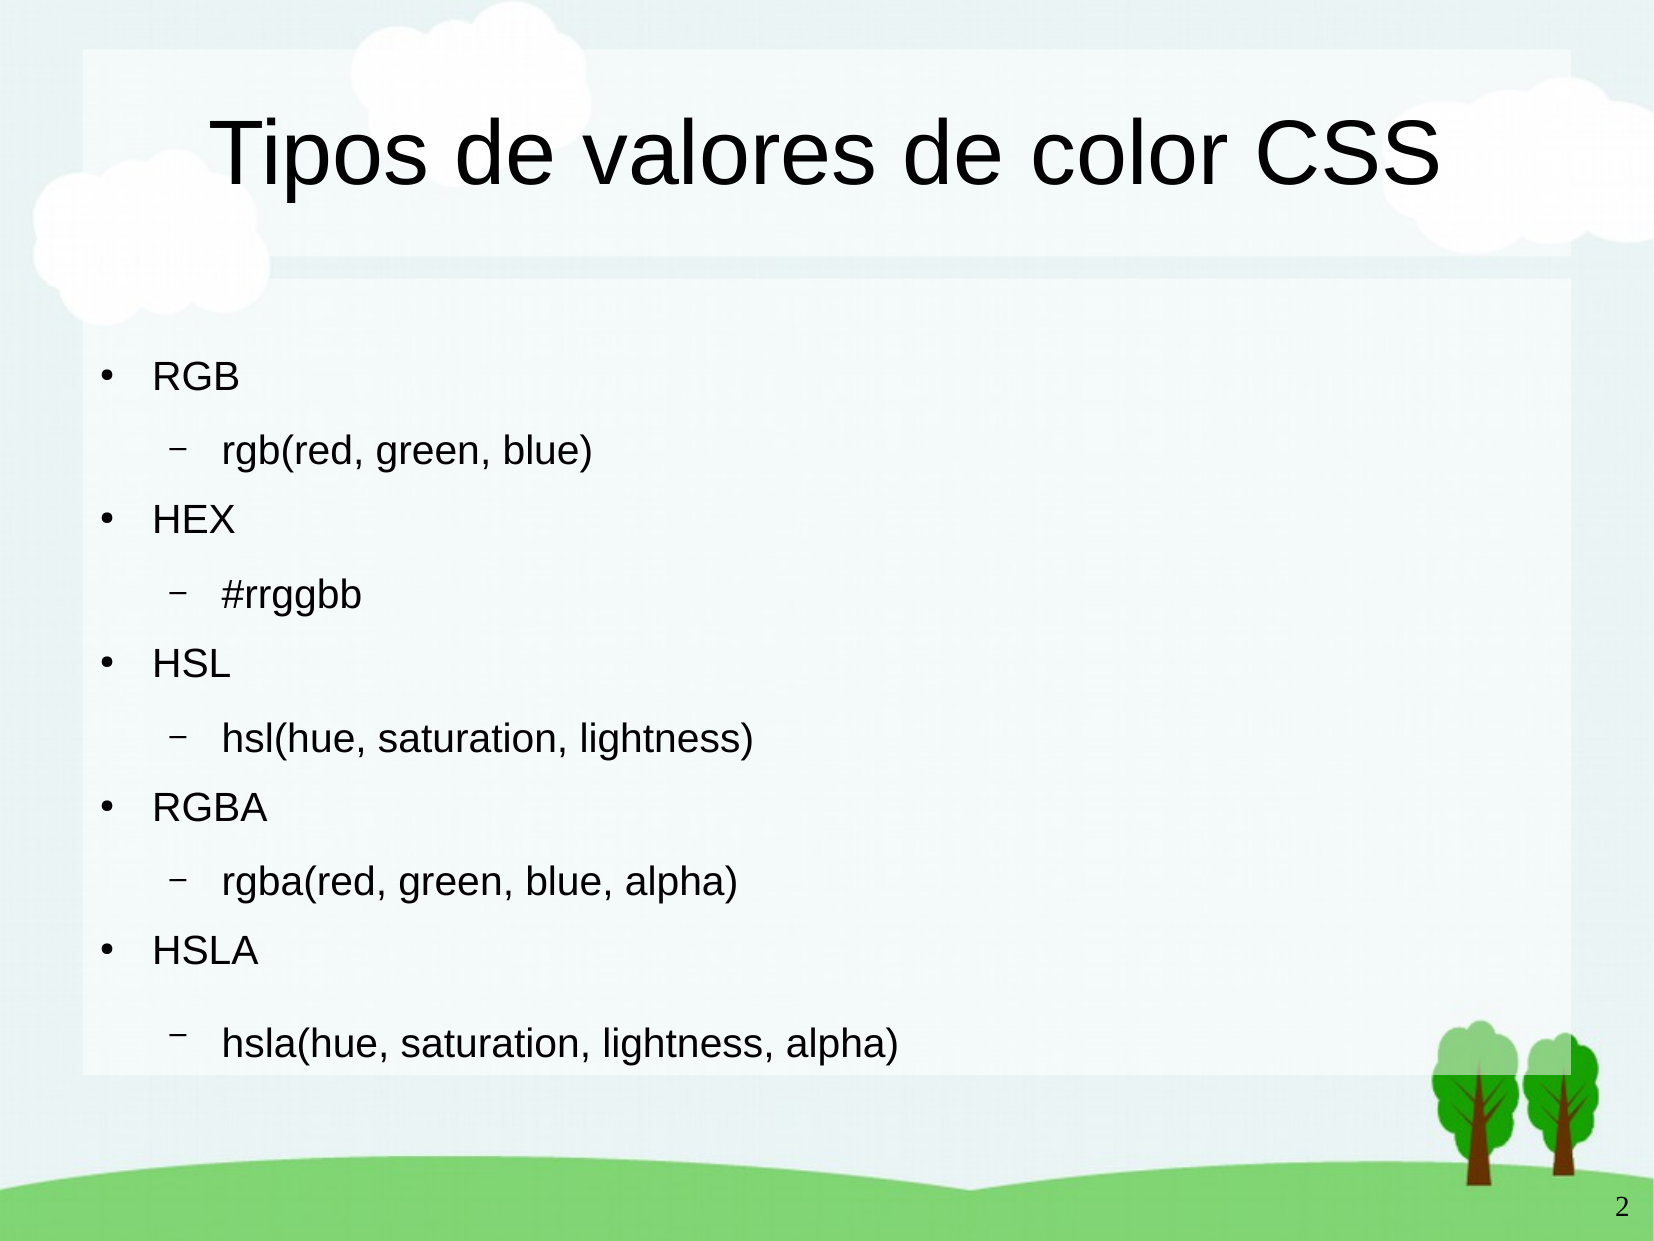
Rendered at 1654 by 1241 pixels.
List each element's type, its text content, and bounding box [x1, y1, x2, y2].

title Tipos de valores de color CSS [82, 49, 1571, 257]
list RGB rgb(red, green, blue) HEX #rrggbb HSL hsl(hue, saturation, lightness) RGBA rgba(red, green, blue, alpha) HSLA hsla(hue, saturation, lightness, alpha) [82, 278, 1571, 1075]
picture [0, 0, 1654, 1241]
